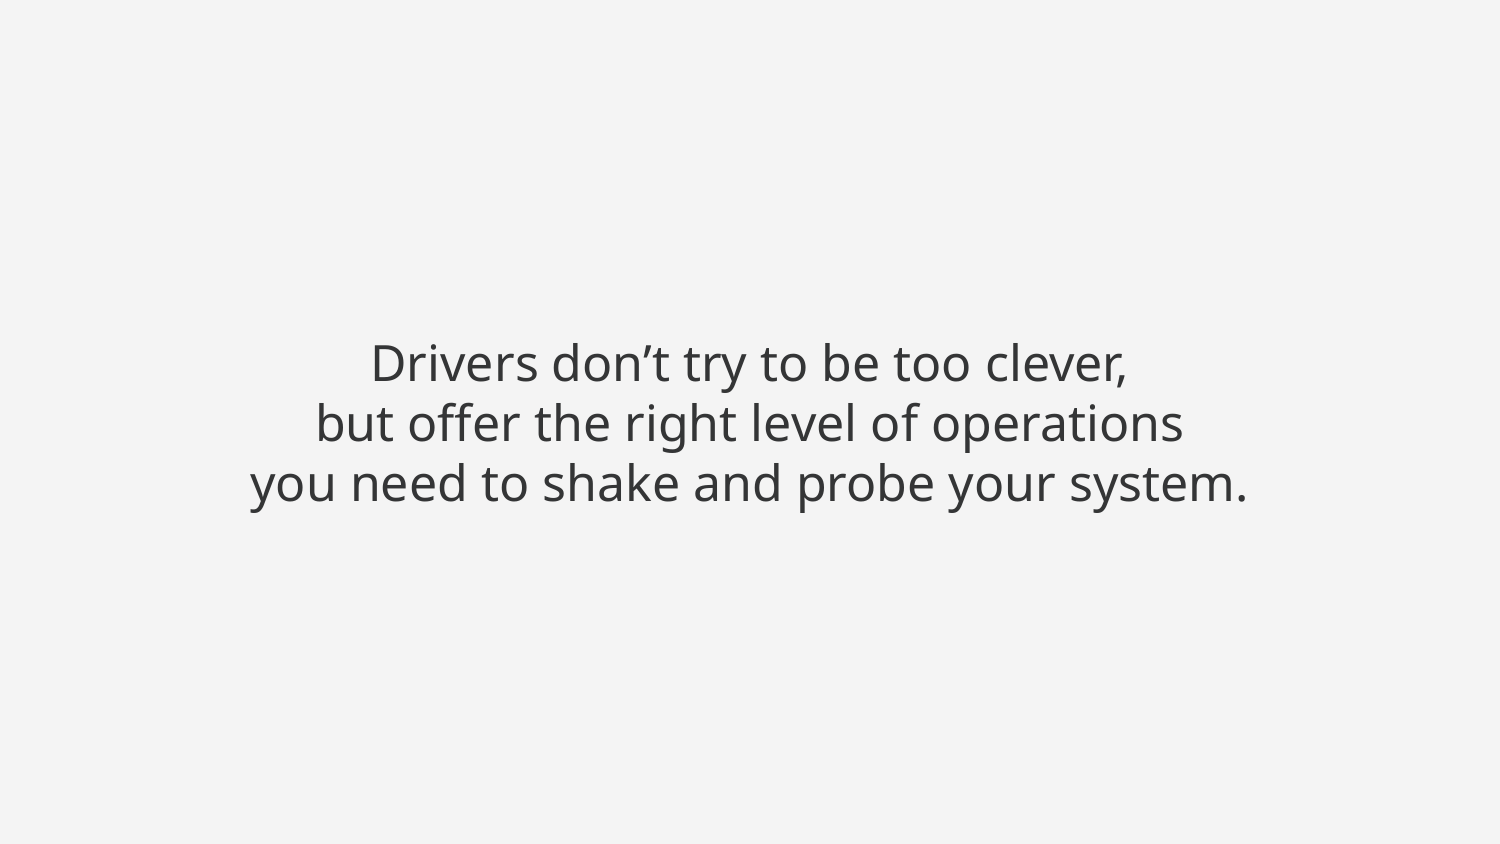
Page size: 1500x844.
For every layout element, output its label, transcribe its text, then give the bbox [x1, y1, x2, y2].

list Drivers don’t try to be too clever, but offer the right level of operations you need to shake and probe your system. [51, 266, 1449, 578]
